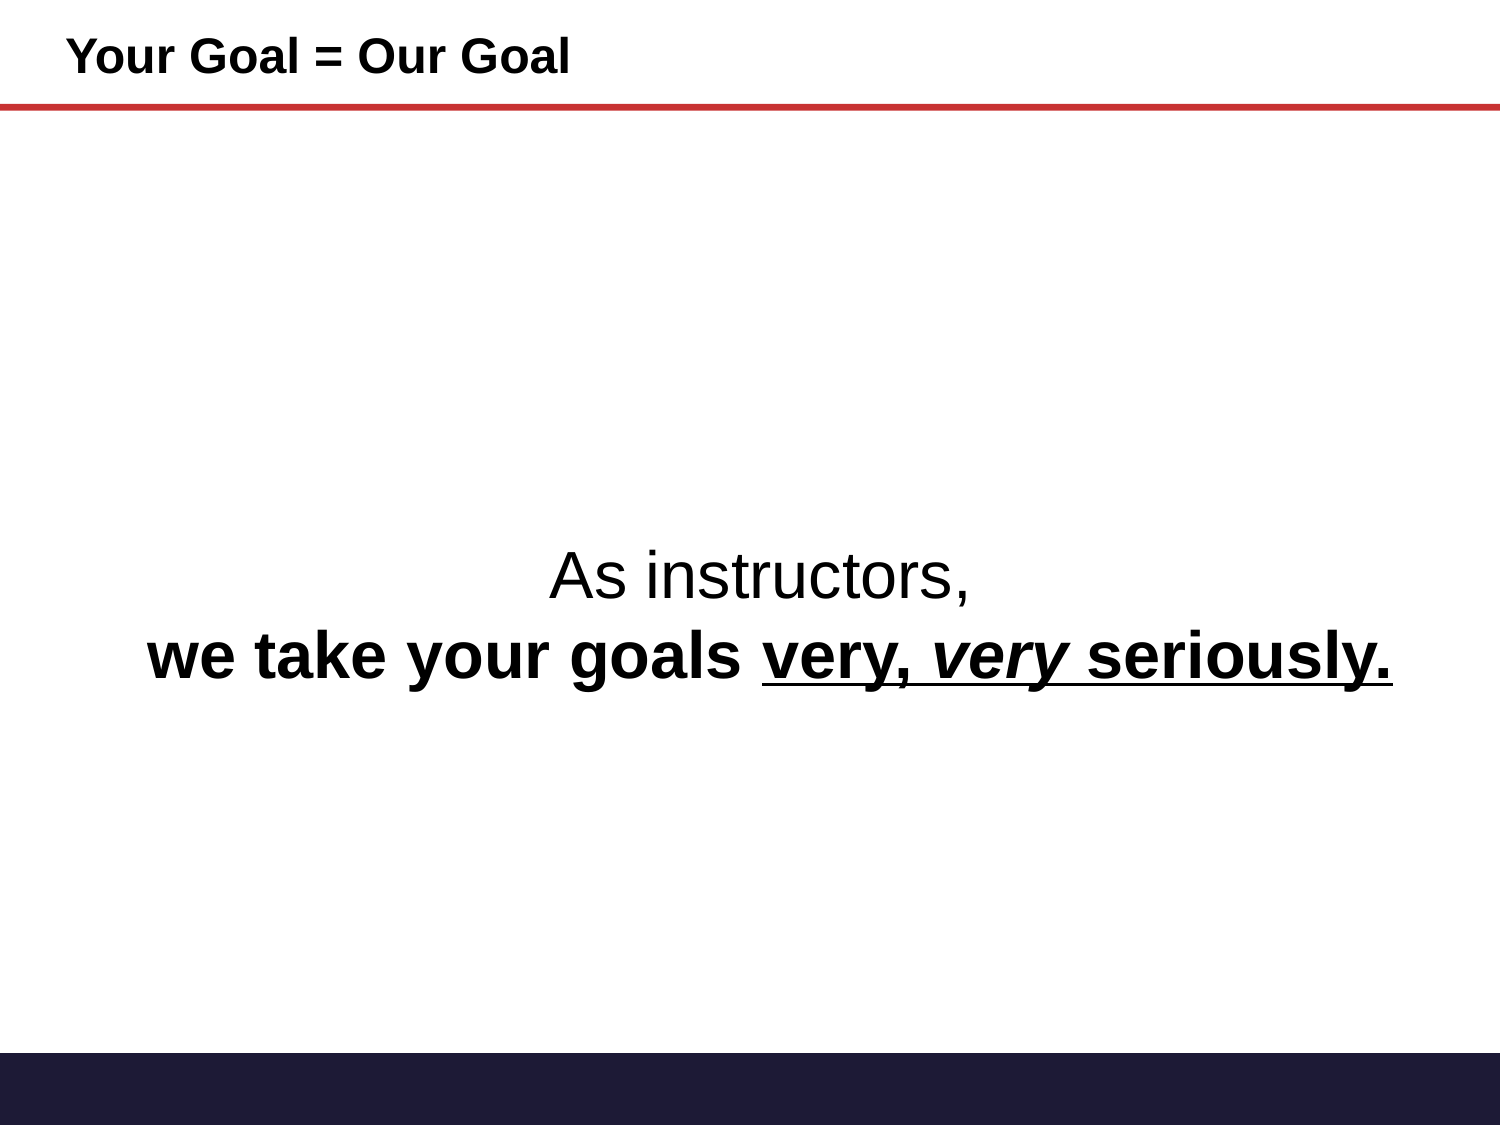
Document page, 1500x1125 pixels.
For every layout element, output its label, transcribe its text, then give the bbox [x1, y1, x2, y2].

text_box As instructors, we take your goals very, very seriously. [47, 125, 1456, 1050]
title Your Goal = Our Goal [50, 0, 948, 108]
